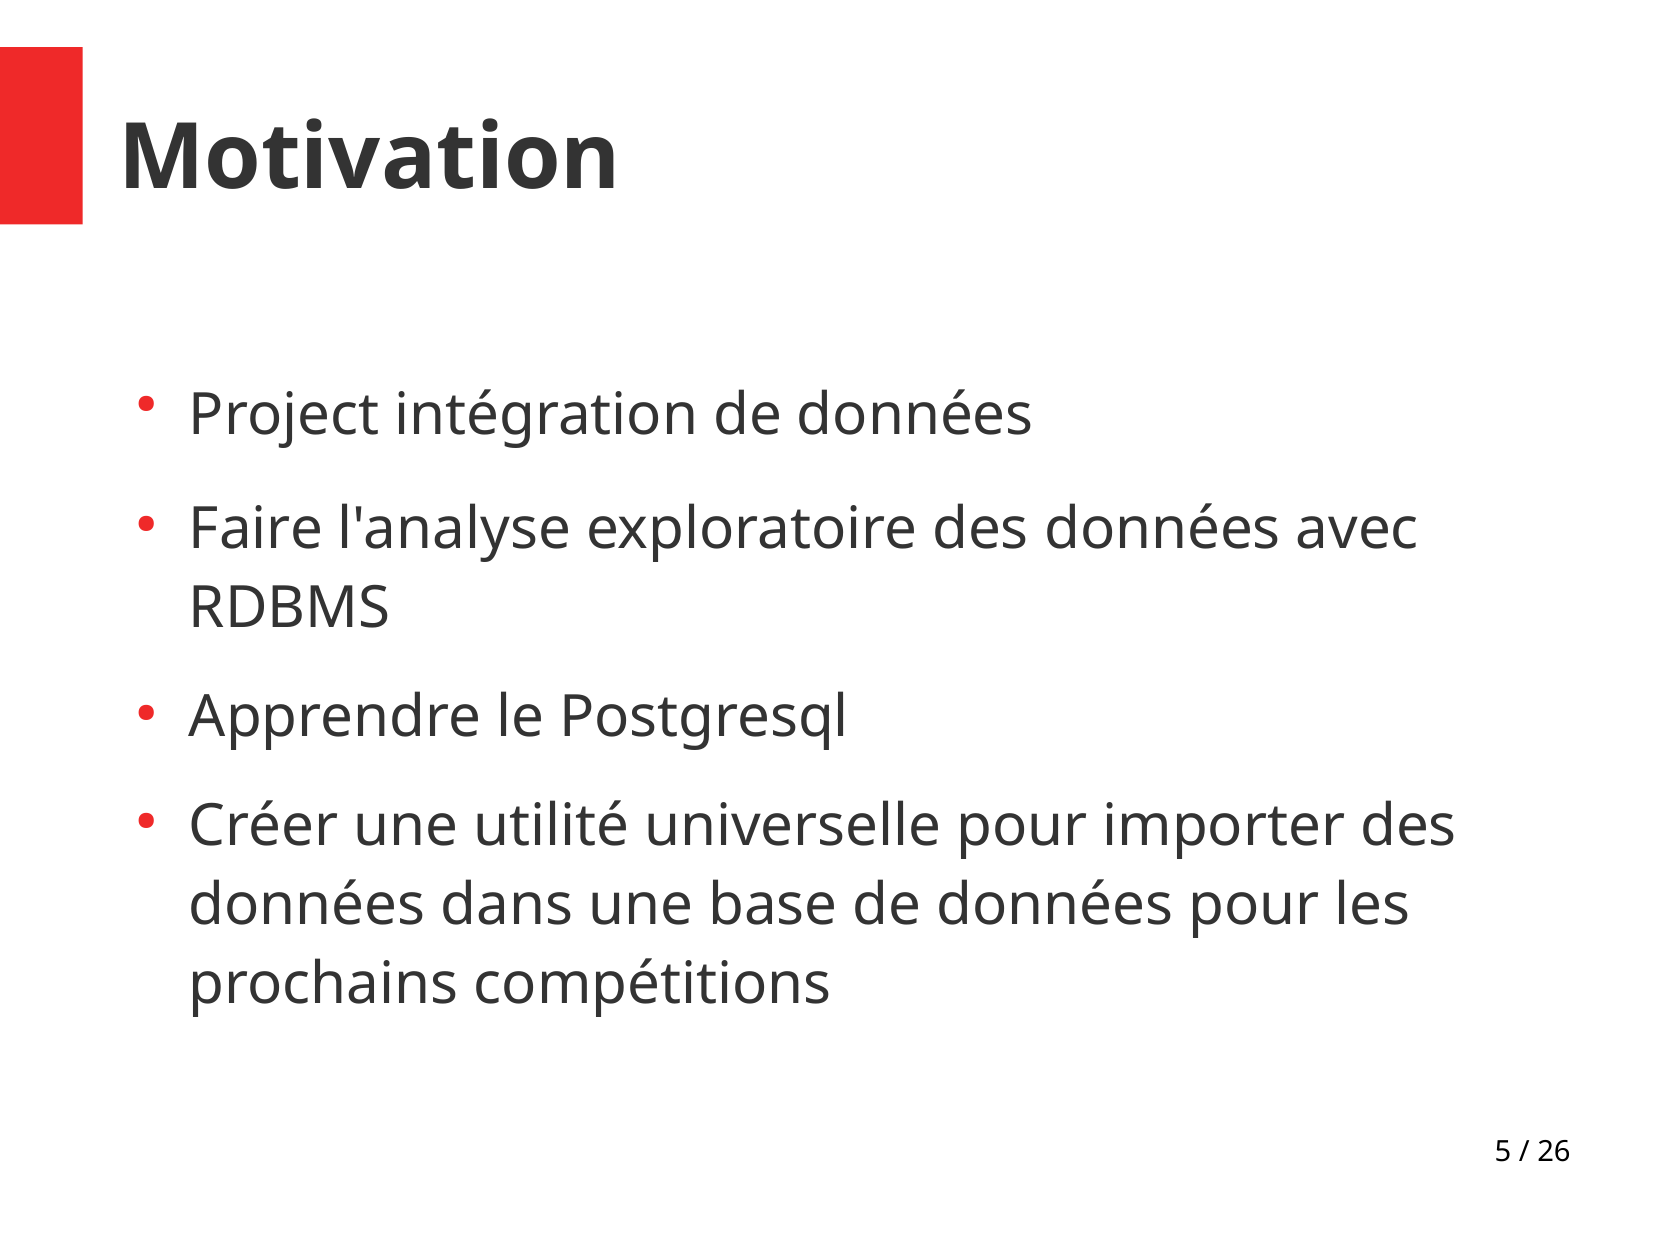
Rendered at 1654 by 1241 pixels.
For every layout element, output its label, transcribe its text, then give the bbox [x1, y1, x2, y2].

title Motivation [118, 49, 1571, 257]
list Project intégration de données Faire l'analyse exploratoire des données avec RDBMS Apprendre le Postgresql Créer une utilité universelle pour importer des données dans une base de données pour les prochains compétitions [118, 354, 1536, 1074]
